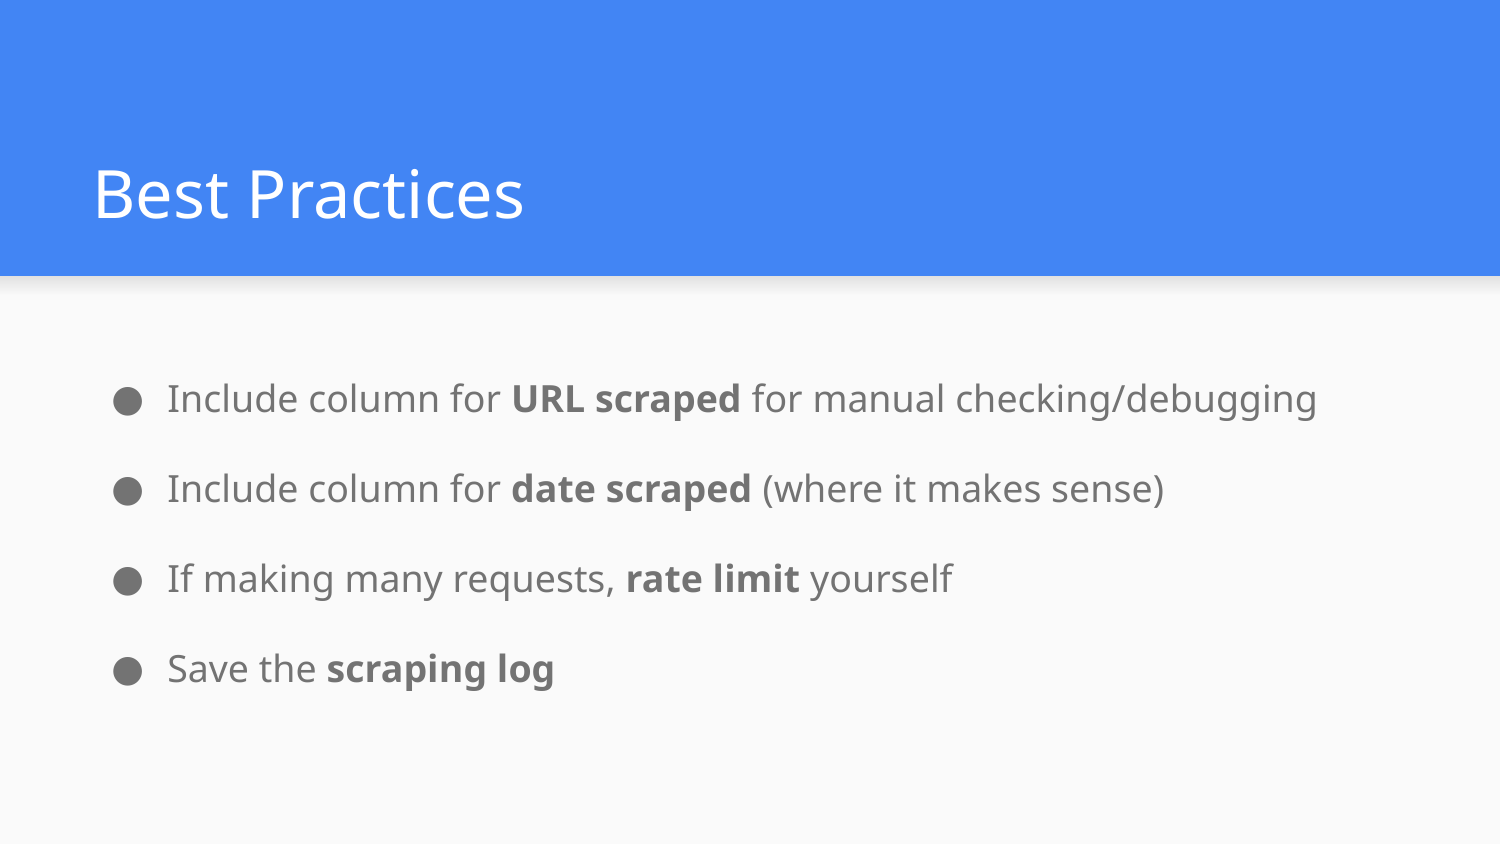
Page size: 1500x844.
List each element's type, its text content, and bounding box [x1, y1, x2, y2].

title Best Practices [77, 121, 1427, 248]
list Include column for URL scraped for manual checking/debugging Include column for date scraped (where it makes sense) If making many requests, rate limit yourself Save the scraping log [77, 314, 1427, 760]
